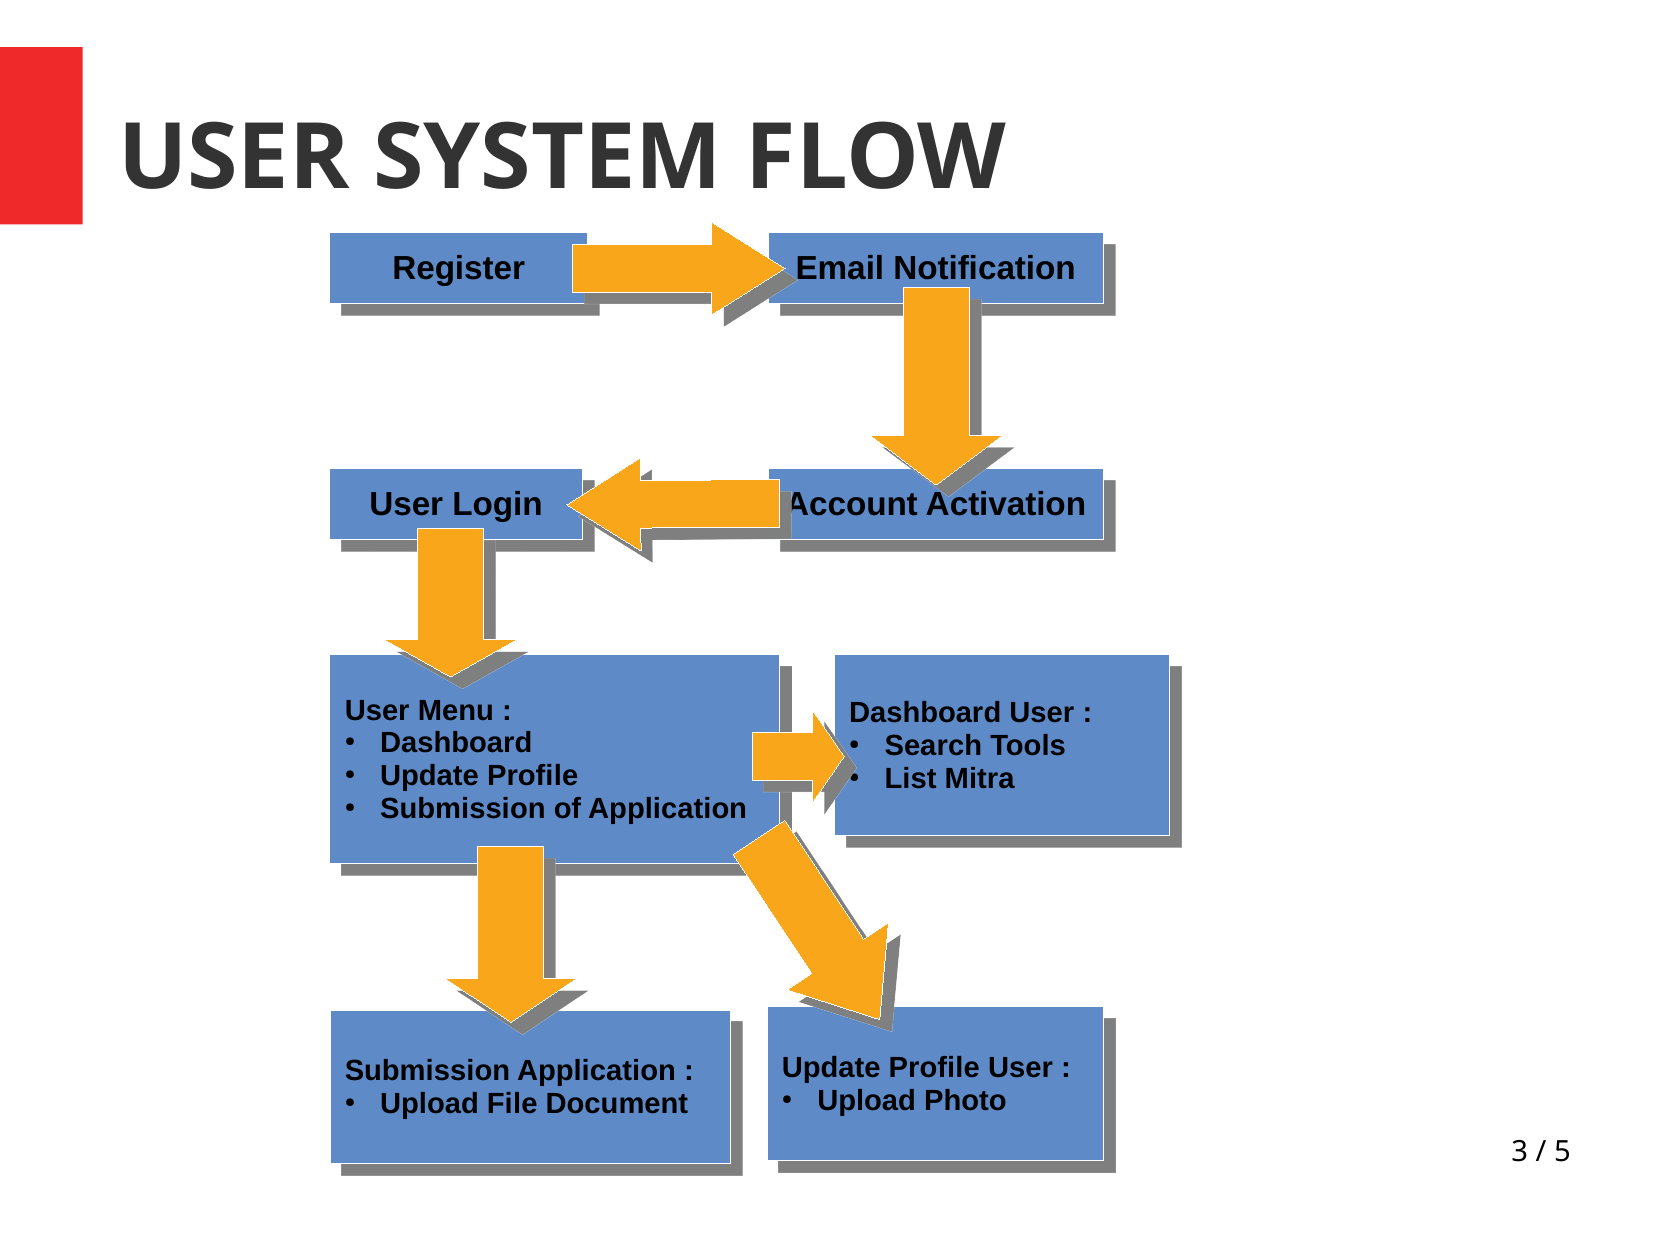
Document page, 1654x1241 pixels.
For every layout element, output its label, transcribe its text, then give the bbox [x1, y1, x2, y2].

text_box Update Profile User : Upload Photo [767, 1006, 1104, 1161]
text_box Account Activation [768, 468, 1104, 540]
text_box Email Notification [768, 232, 1104, 304]
text_box [572, 221, 786, 316]
text_box Register [329, 232, 588, 304]
text_box [445, 846, 577, 1023]
text_box User Login [329, 468, 583, 540]
title USER SYSTEM FLOW [118, 49, 1571, 257]
text_box [870, 287, 1003, 485]
text_box User Menu : Dashboard Update Profile Submission of Application [329, 654, 780, 864]
text_box [384, 528, 517, 677]
text_box [733, 820, 889, 1020]
text_box [566, 457, 780, 551]
text_box Dashboard User : Search Tools List Mitra [834, 654, 1170, 836]
text_box [752, 709, 845, 803]
text_box Submission Application : Upload File Document [330, 1010, 731, 1164]
